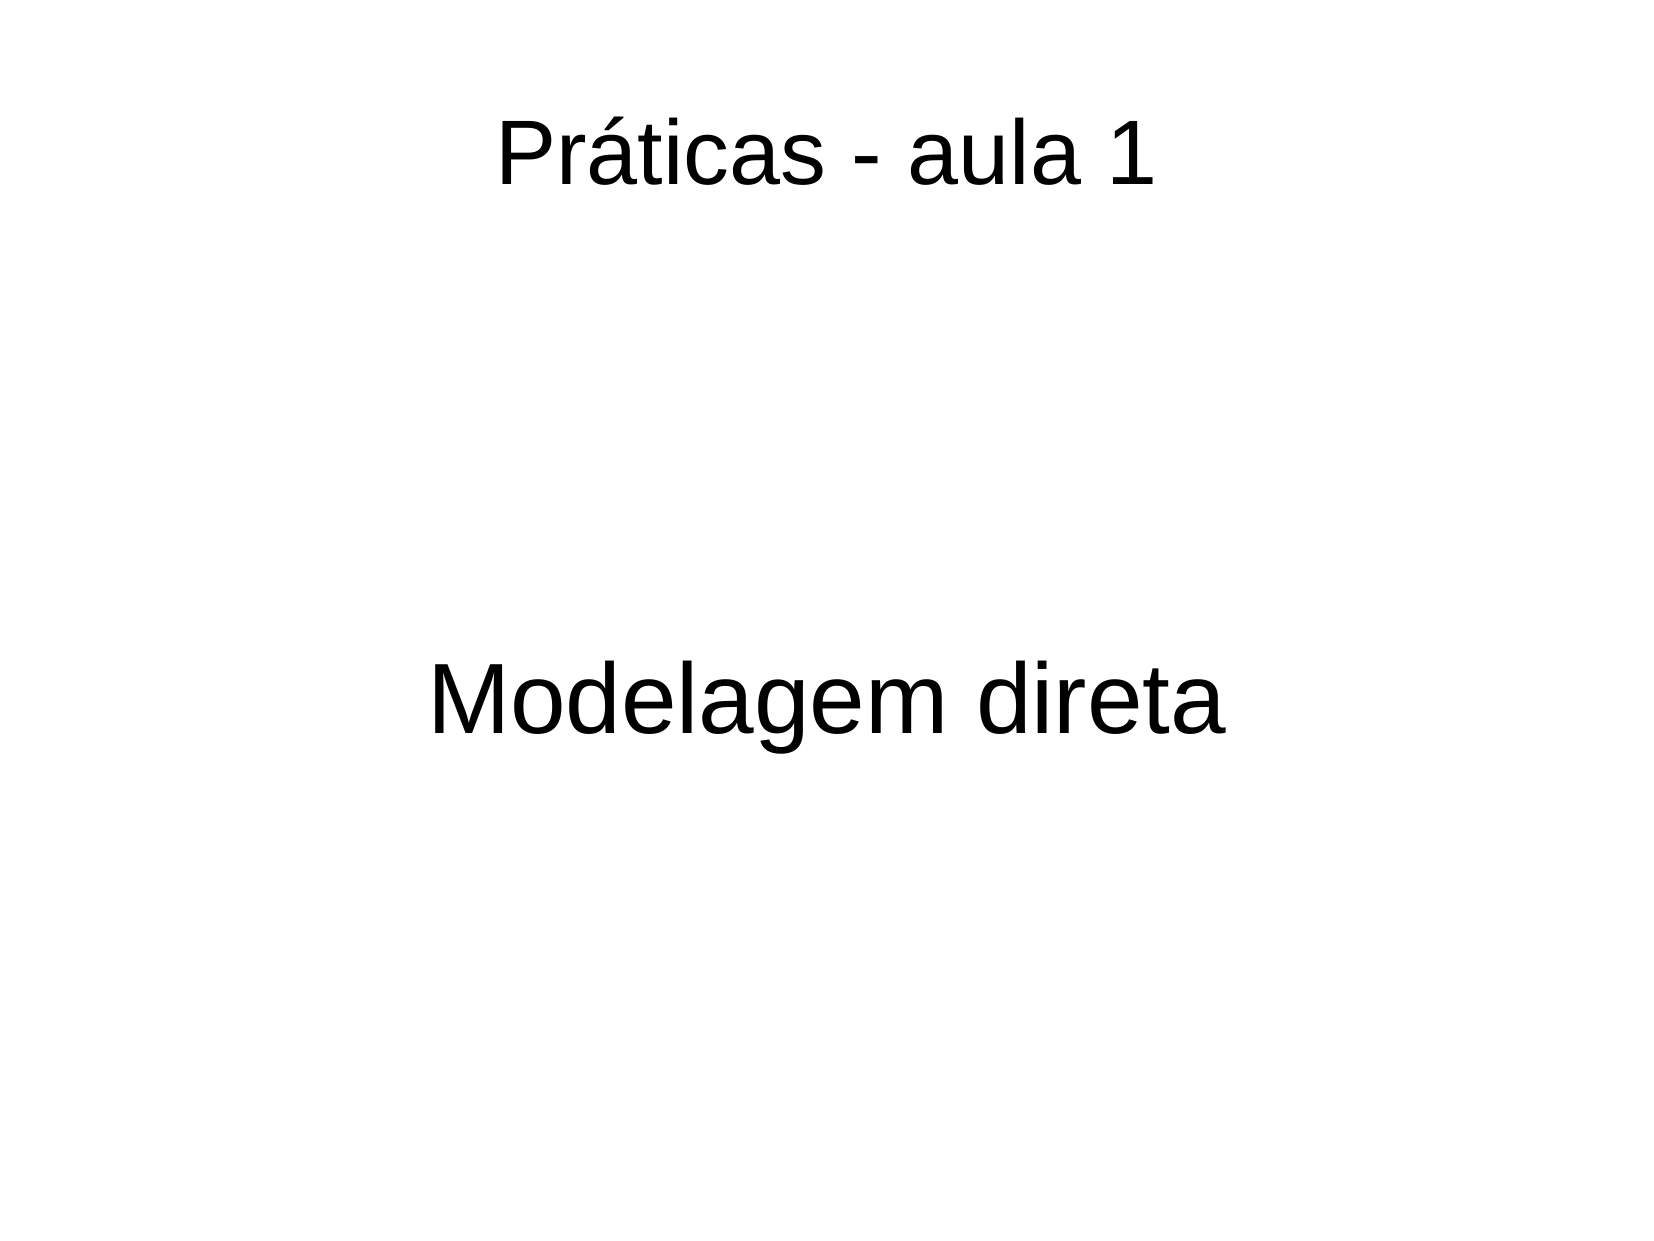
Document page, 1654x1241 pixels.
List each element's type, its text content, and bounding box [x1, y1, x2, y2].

subtitle Modelagem direta [82, 290, 1571, 1109]
title Práticas - aula 1 [82, 49, 1571, 257]
